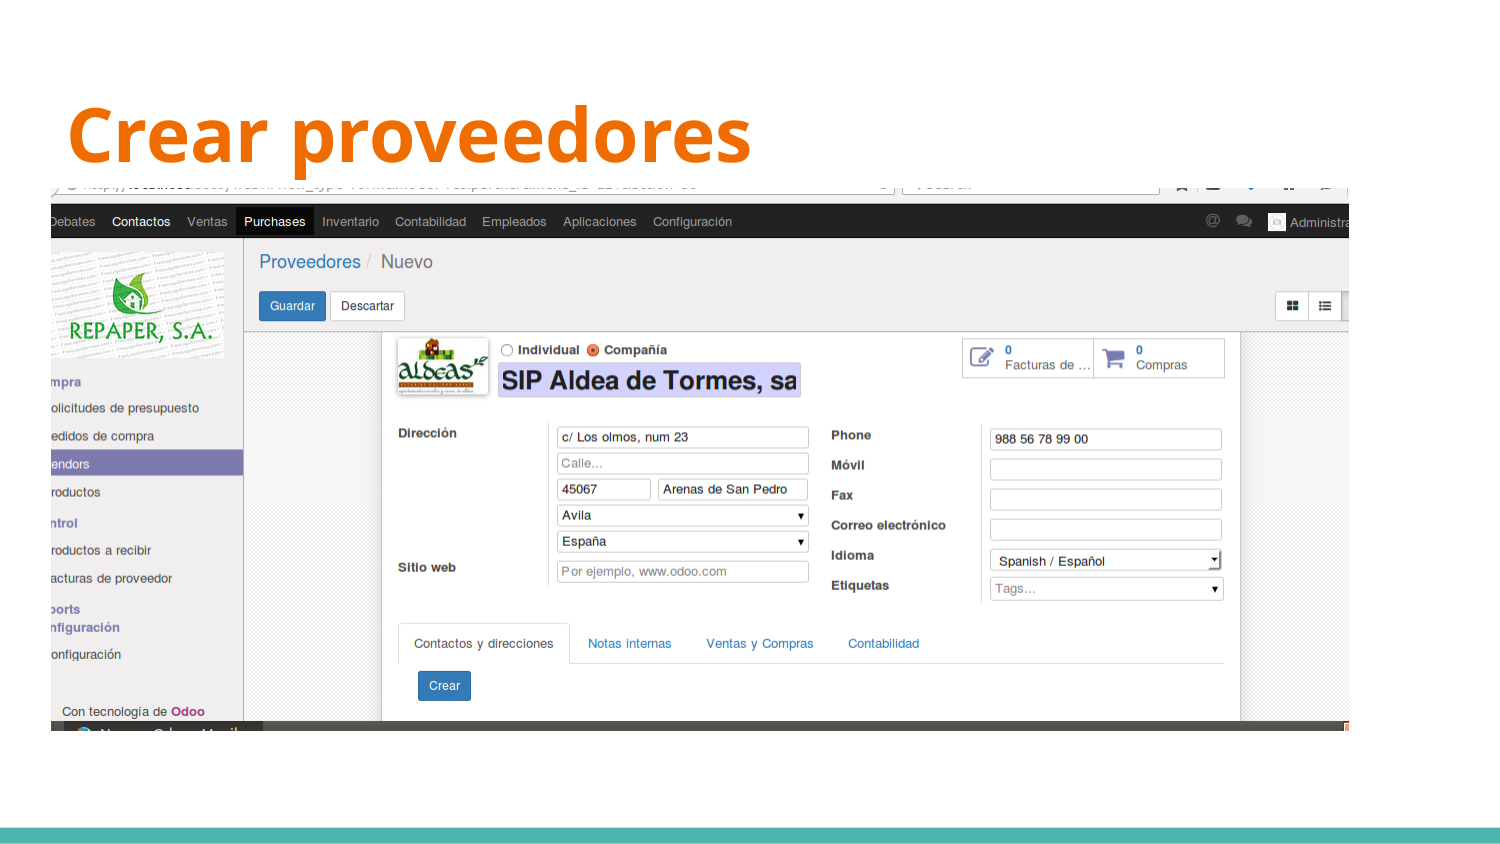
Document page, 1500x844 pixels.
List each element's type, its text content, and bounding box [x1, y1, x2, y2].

picture [51, 188, 1349, 731]
title Crear proveedores [51, 72, 1449, 189]
